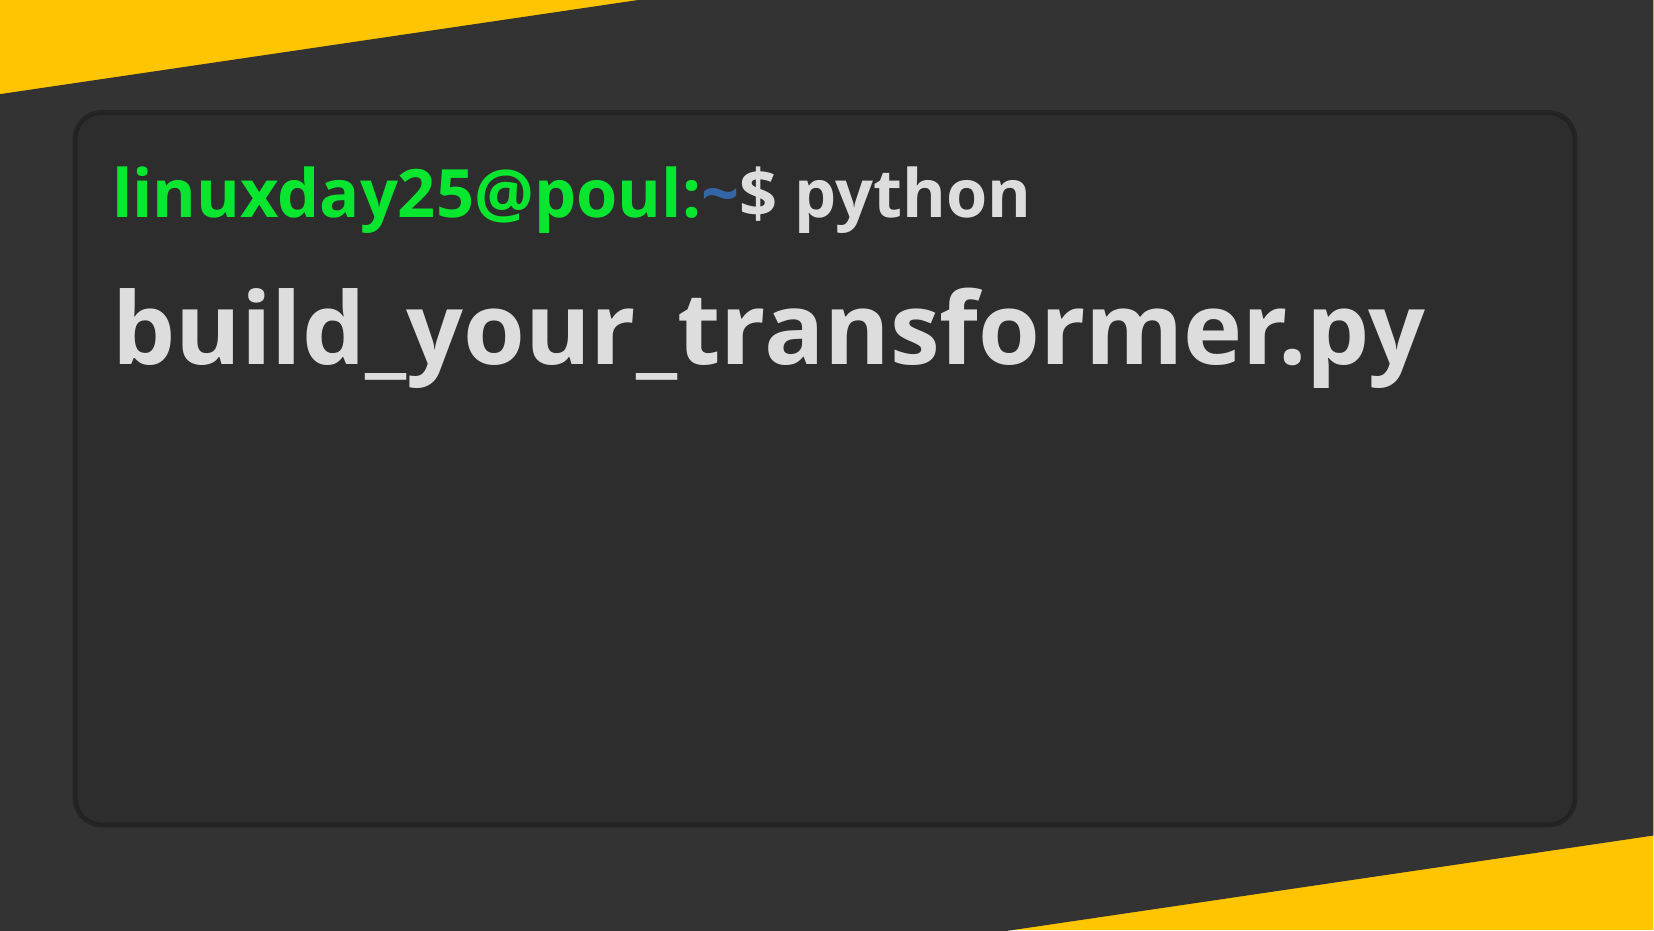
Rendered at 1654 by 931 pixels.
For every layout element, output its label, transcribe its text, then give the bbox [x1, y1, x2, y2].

title linuxday25@poul:~$ python build_your_transformer.py [112, 150, 1538, 376]
text_box [0, 0, 1654, 931]
